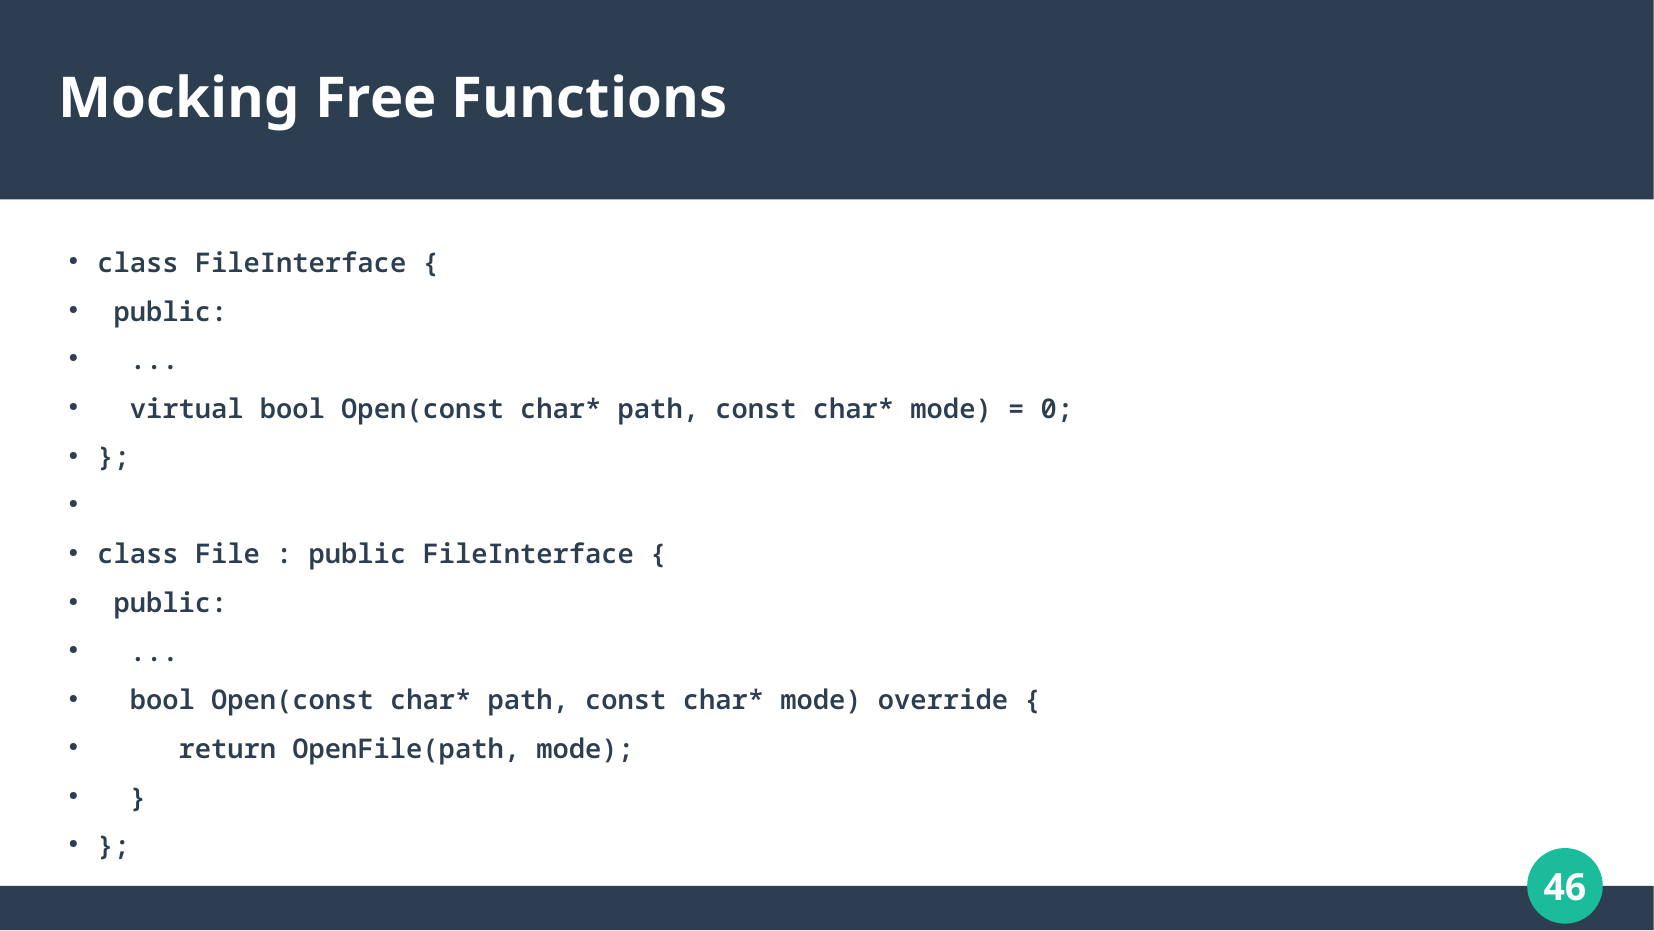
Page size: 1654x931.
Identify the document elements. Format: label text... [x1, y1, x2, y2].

title Mocking Free Functions [59, 37, 1595, 155]
list class FileInterface { public: ... virtual bool Open(const char* path, const char* mode) = 0; }; class File : public FileInterface { public: ... bool Open(const char* path, const char* mode) override { return OpenFile(path, mode); } }; [59, 243, 1595, 864]
